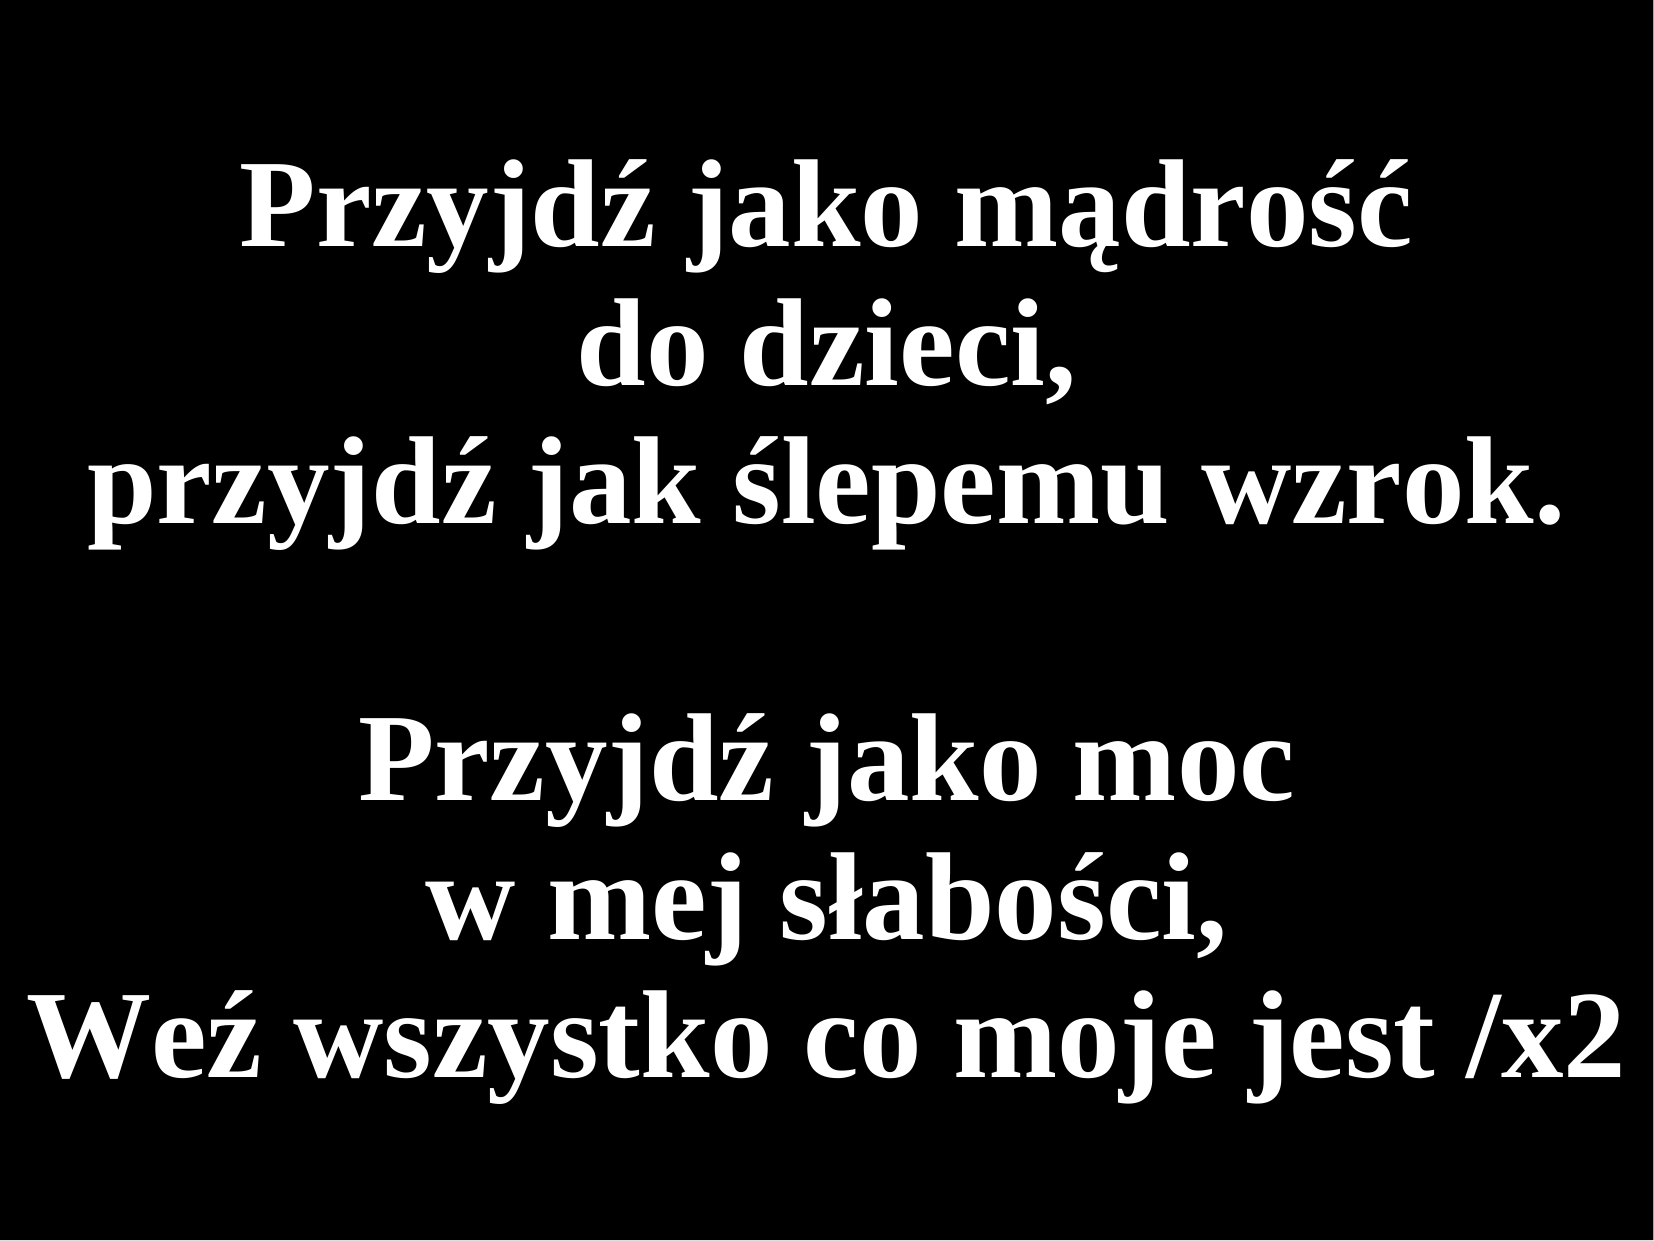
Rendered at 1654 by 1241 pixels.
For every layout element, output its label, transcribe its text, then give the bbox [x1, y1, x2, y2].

title Przyjdź jako mądrość do dzieci, przyjdź jak ślepemu wzrok. Przyjdź jako moc w mej słabości, Weź wszystko co moje jest /x2 [0, 0, 1654, 1241]
